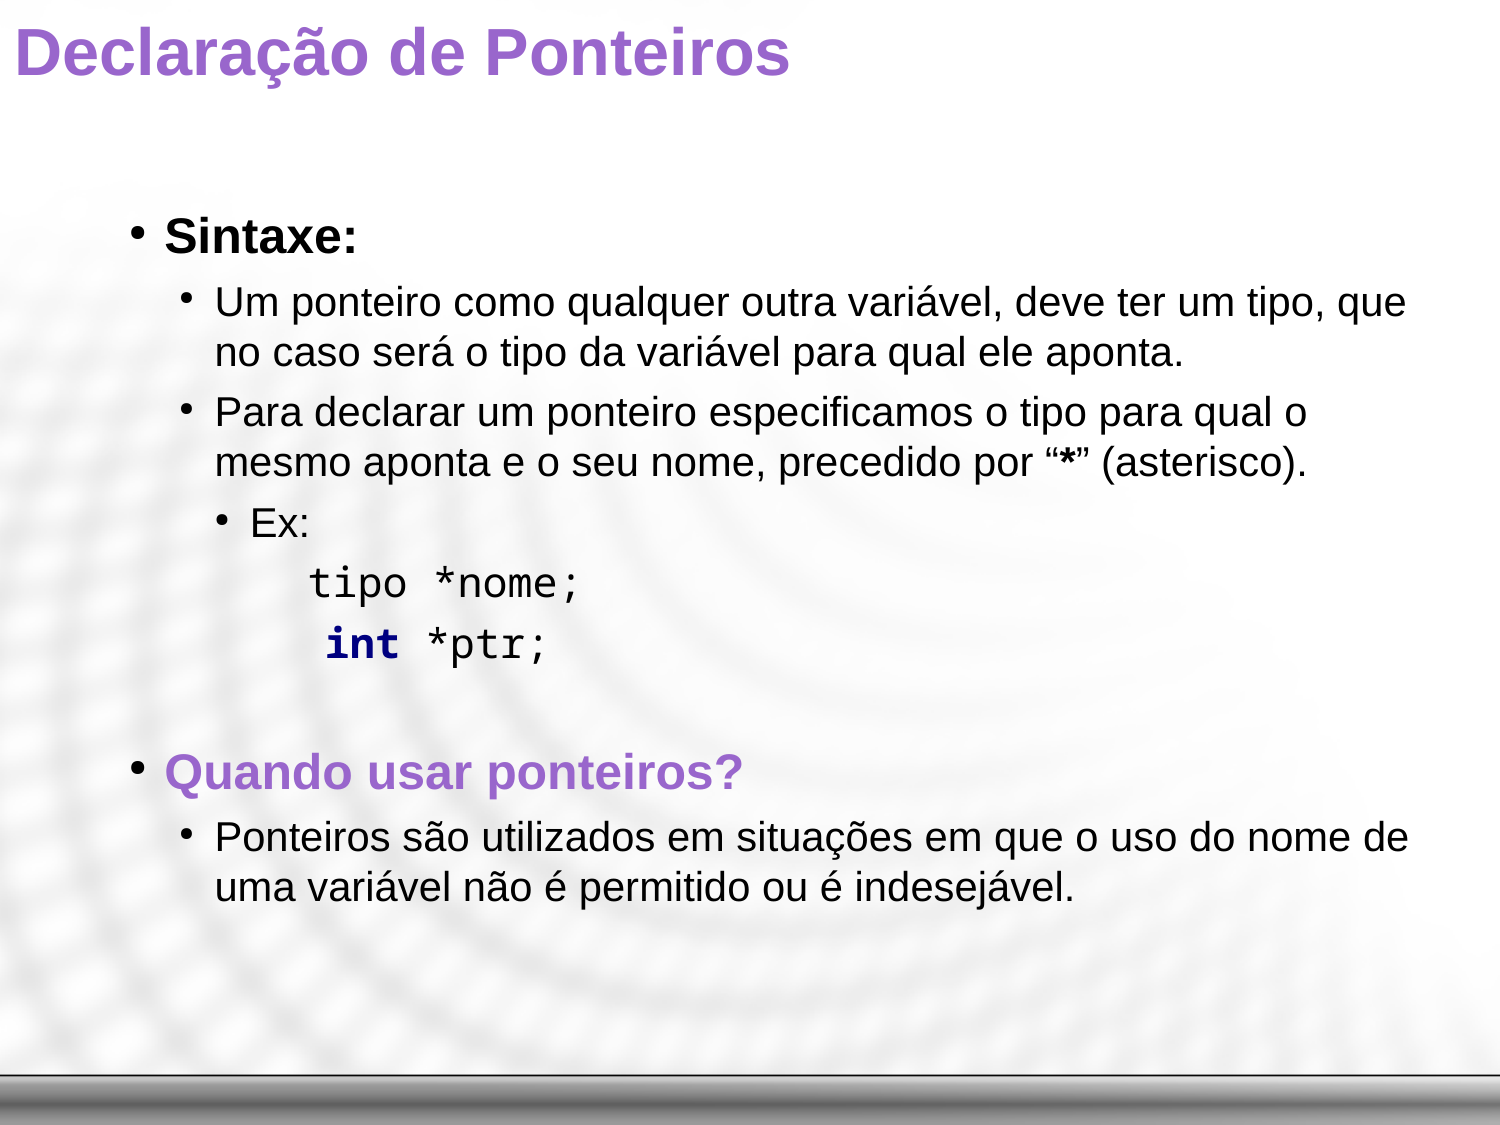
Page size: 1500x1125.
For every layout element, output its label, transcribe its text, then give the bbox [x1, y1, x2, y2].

list Sintaxe: Um ponteiro como qualquer outra variável, deve ter um tipo, que no caso será o tipo da variável para qual ele aponta. Para declarar um ponteiro especificamos o tipo para qual o mesmo aponta e o seu nome, precedido por “*” (asterisco). Ex: tipo *nome; int *ptr; Quando usar ponteiros? Ponteiros são utilizados em situações em que o uso do nome de uma variável não é permitido ou é indesejável. [58, 196, 1442, 1036]
title Declaração de Ponteiros [0, 0, 1353, 102]
picture [0, 0, 1500, 1125]
